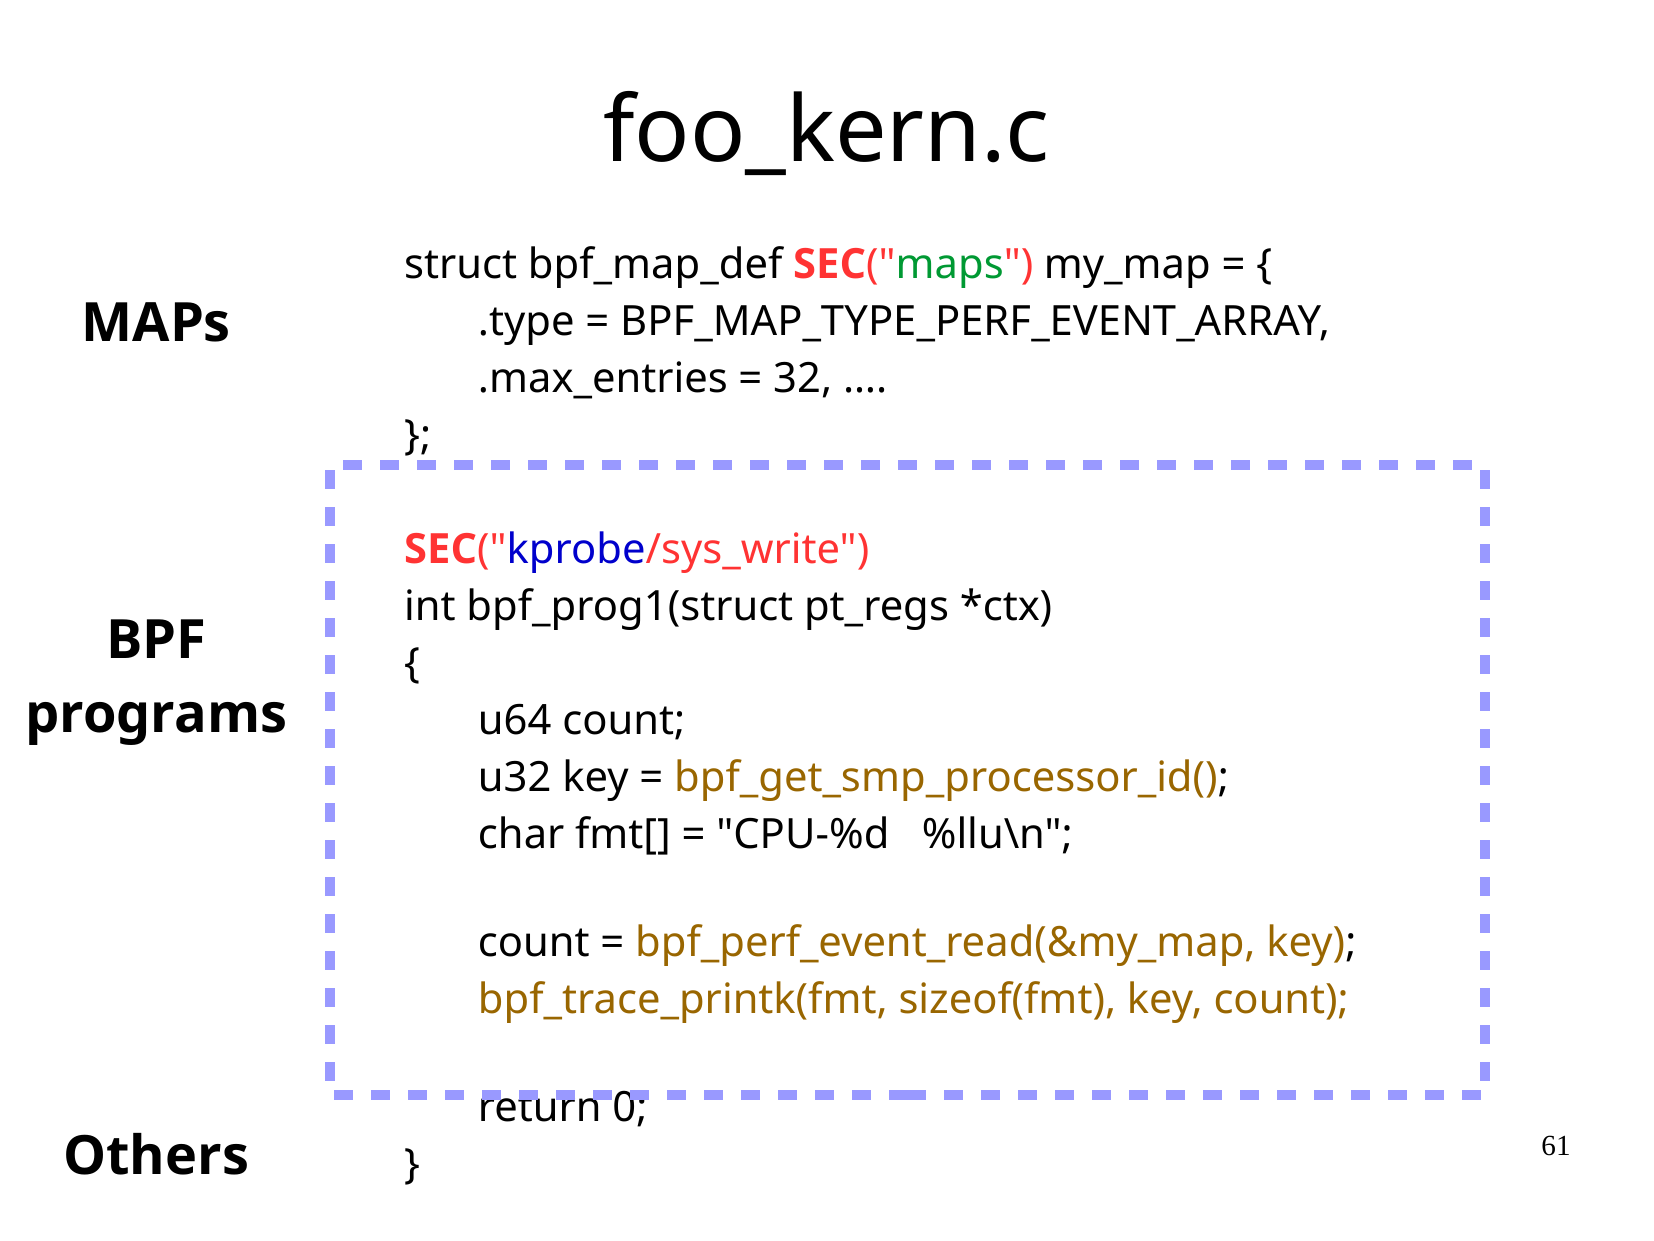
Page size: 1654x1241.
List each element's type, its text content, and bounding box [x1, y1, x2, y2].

title foo_kern.c [82, 49, 1571, 204]
text_box Others [12, 1106, 301, 1201]
text_box MAPs [12, 287, 301, 353]
text_box BPF programs [12, 609, 301, 740]
text_box struct bpf_map_def SEC("maps") my_map = { .type = BPF_MAP_TYPE_PERF_EVENT_ARRAY, .max_entries = 32, …. }; SEC("kprobe/sys_write") int bpf_prog1(struct pt_regs *ctx) { u64 count; u32 key = bpf_get_smp_processor_id(); char fmt[] = "CPU-%d %llu\n"; count = bpf_perf_event_read(&my_map, key); bpf_trace_printk(fmt, sizeof(fmt), key, count); return 0; } u32 _version SEC("version") = LINUX_VERSION_CODE; [389, 226, 1528, 1187]
